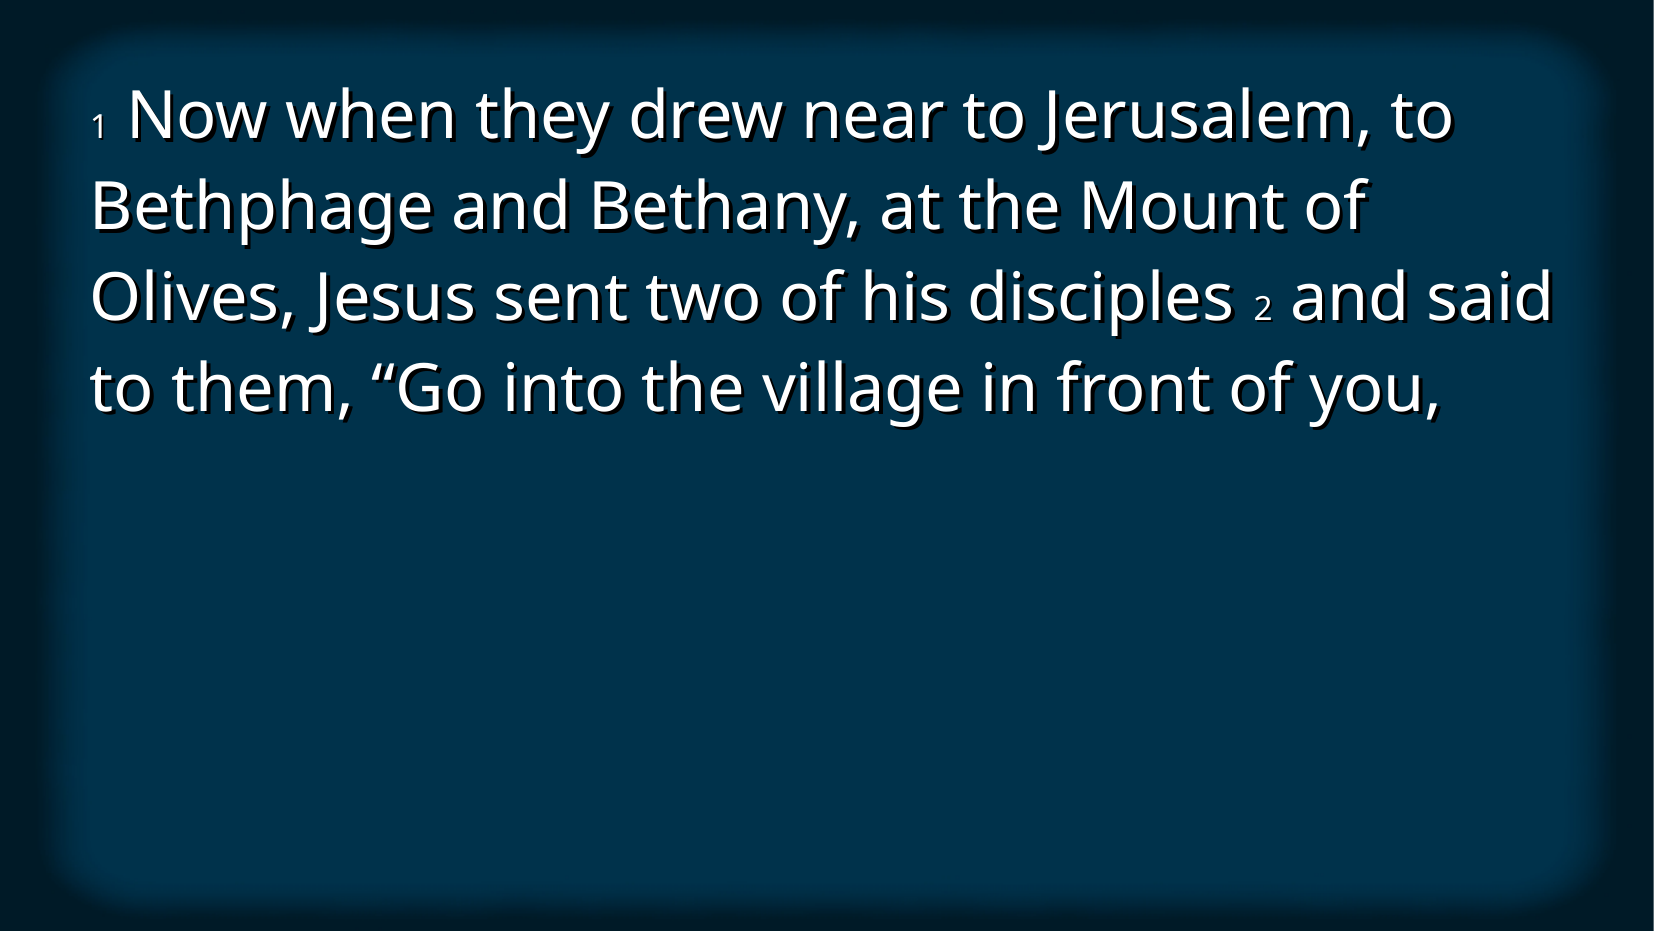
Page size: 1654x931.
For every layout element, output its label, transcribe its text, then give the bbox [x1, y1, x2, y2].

picture [0, 0, 1654, 931]
text_box 1 Now when they drew near to Jerusalem, to Bethphage and Bethany, at the Mount of Olives, Jesus sent two of his disciples 2 and said to them, “Go into the village in front of you, [75, 60, 1591, 430]
